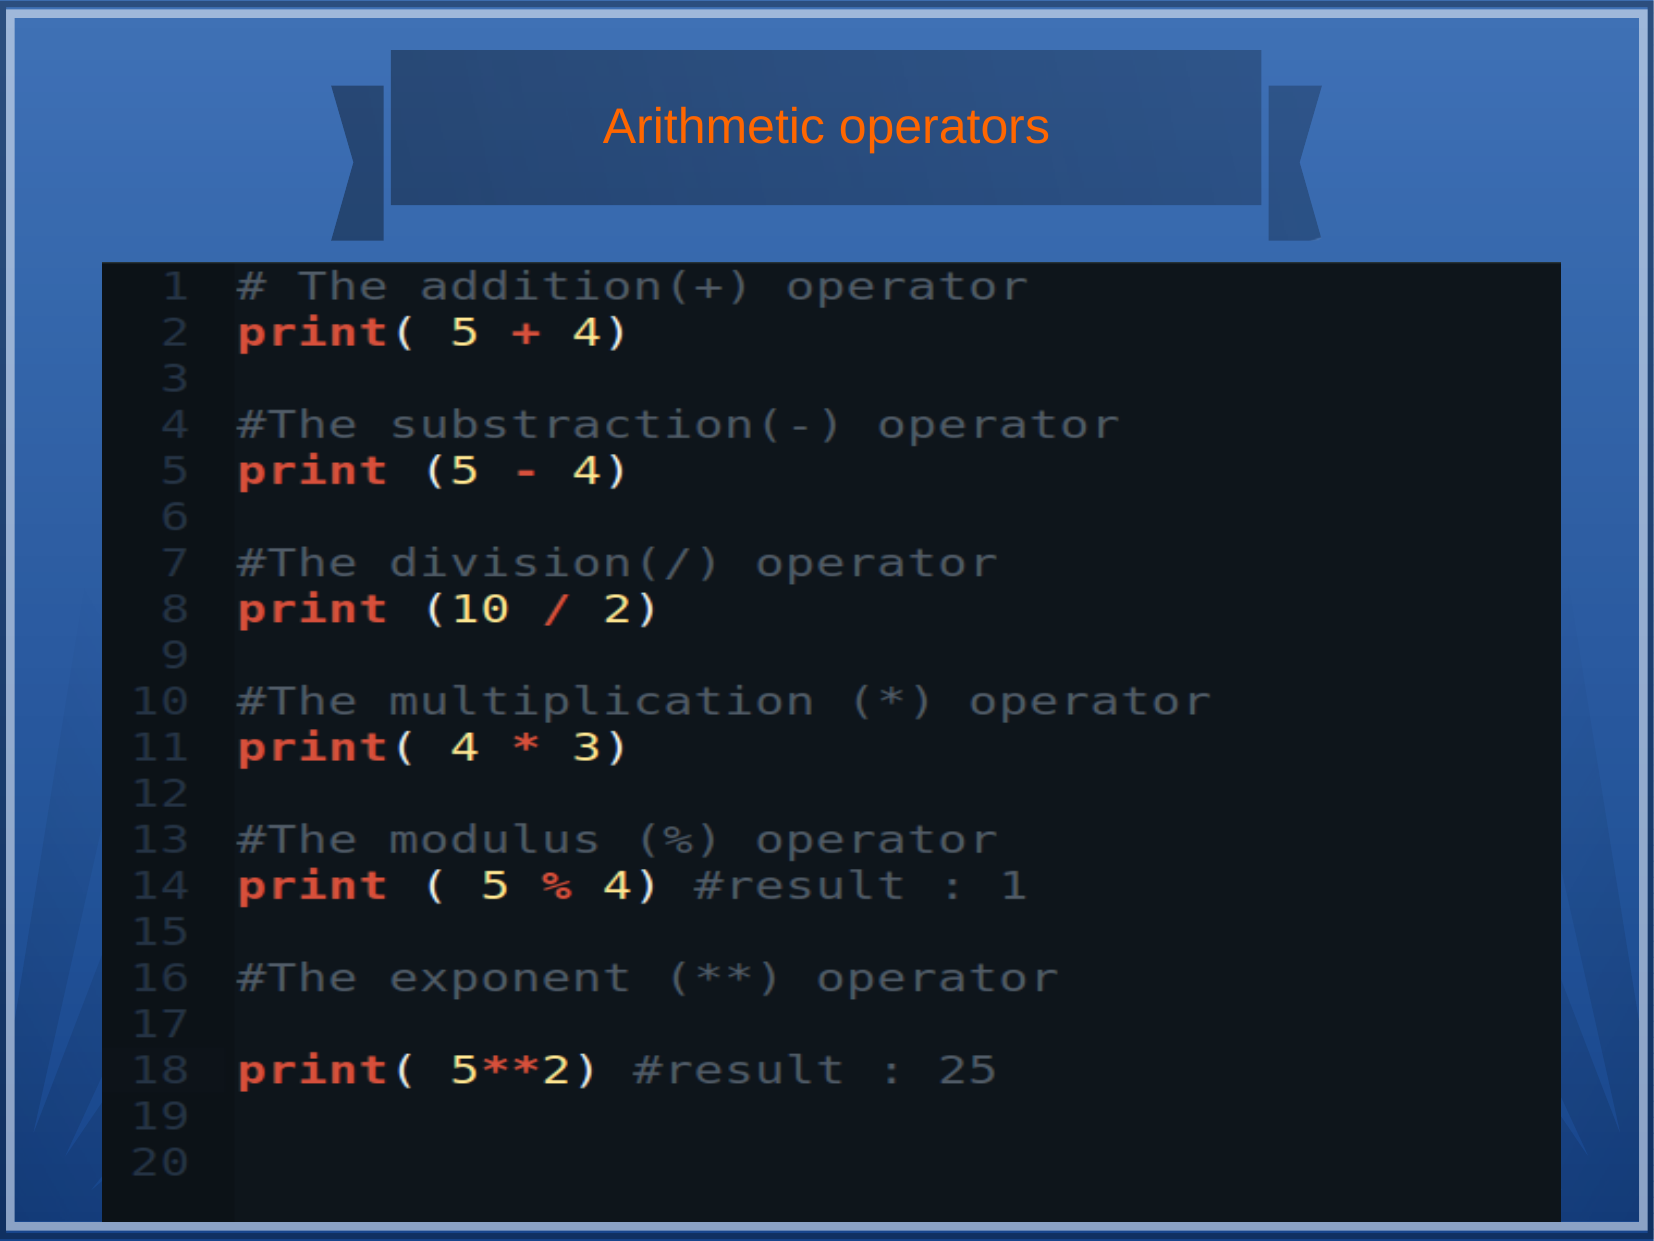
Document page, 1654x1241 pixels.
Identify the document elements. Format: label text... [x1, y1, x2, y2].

picture [102, 262, 1561, 1222]
title Arithmetic operators [389, 47, 1264, 205]
